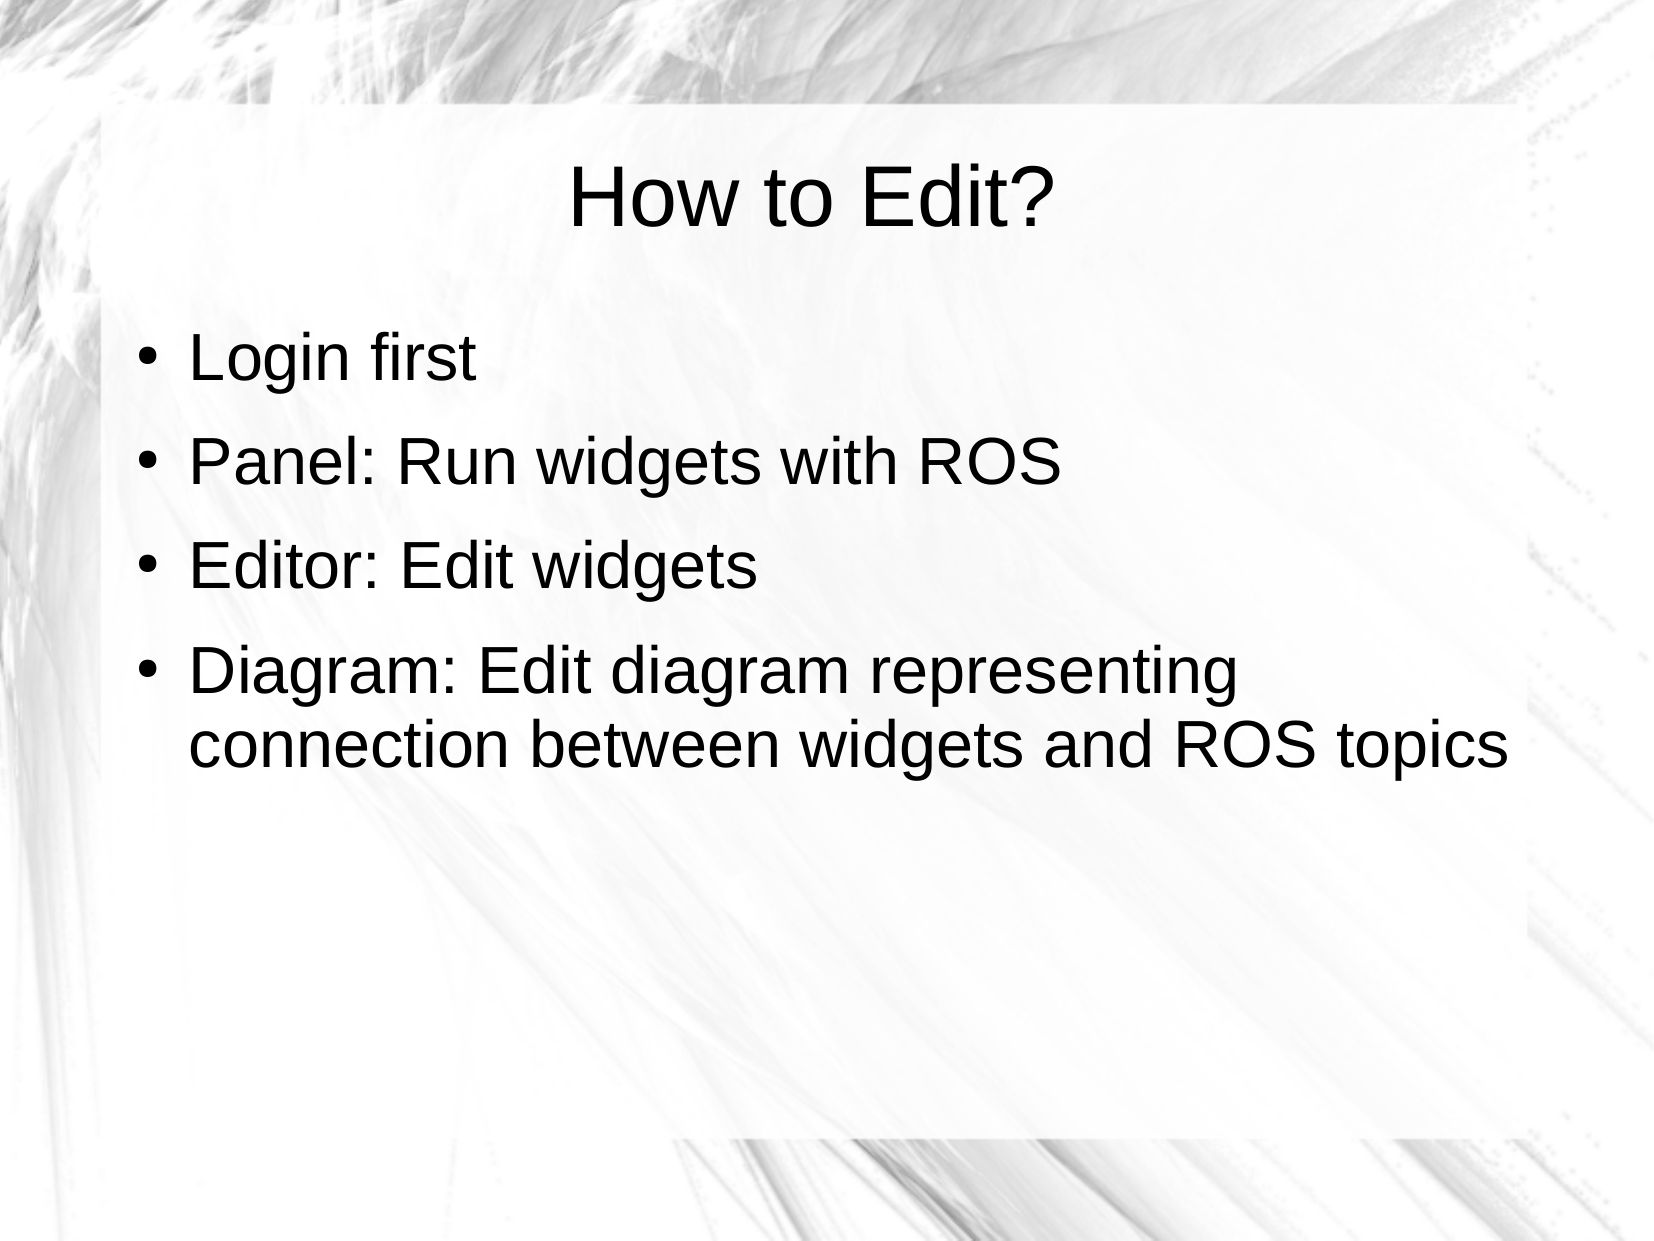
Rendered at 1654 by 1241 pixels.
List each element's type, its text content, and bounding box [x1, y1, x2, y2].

title How to Edit? [118, 112, 1506, 281]
picture [0, 0, 1654, 1241]
list Login first Panel: Run widgets with ROS Editor: Edit widgets Diagram: Edit diagram representing connection between widgets and ROS topics [118, 319, 1571, 1039]
